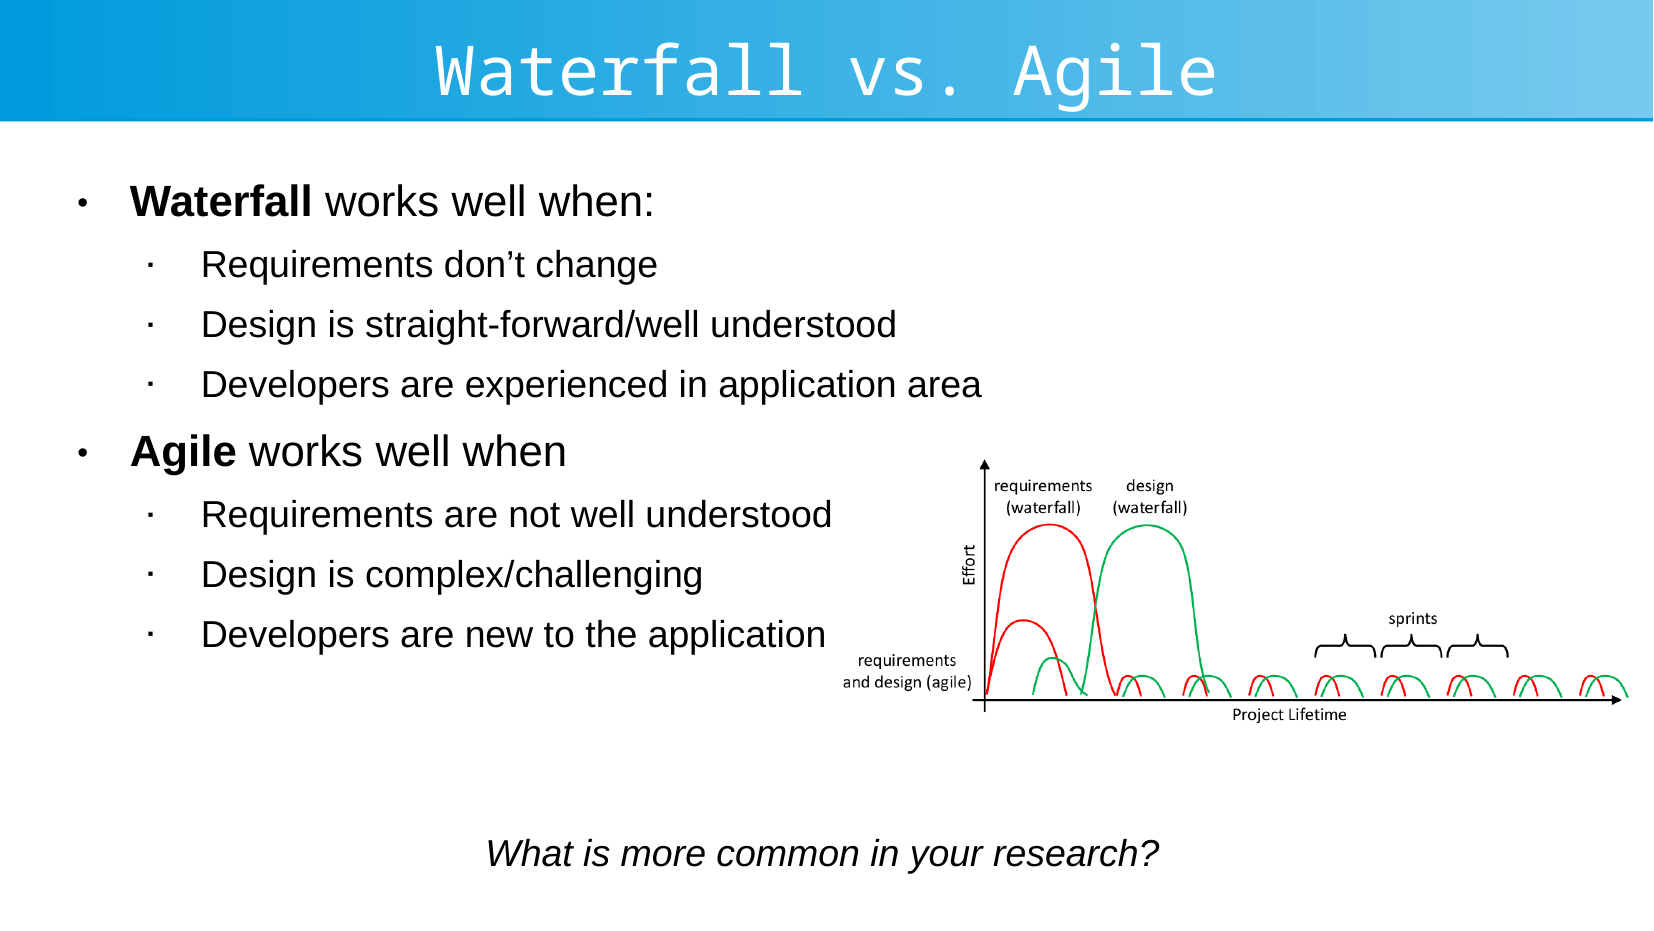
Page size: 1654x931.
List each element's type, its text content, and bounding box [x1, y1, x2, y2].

text_box What is more common in your research? [470, 825, 1184, 882]
picture [1595, 449, 1654, 729]
title Waterfall vs. Agile [59, 28, 1595, 109]
text_box Which scenario is more common in your research? [208, 843, 1446, 901]
list Waterfall works well when: Requirements don’t change Design is straight-forward/well understood Developers are experienced in application area Agile works well when Requirements are not well understood Design is complex/challenging Developers are new to the application [59, 177, 1595, 768]
